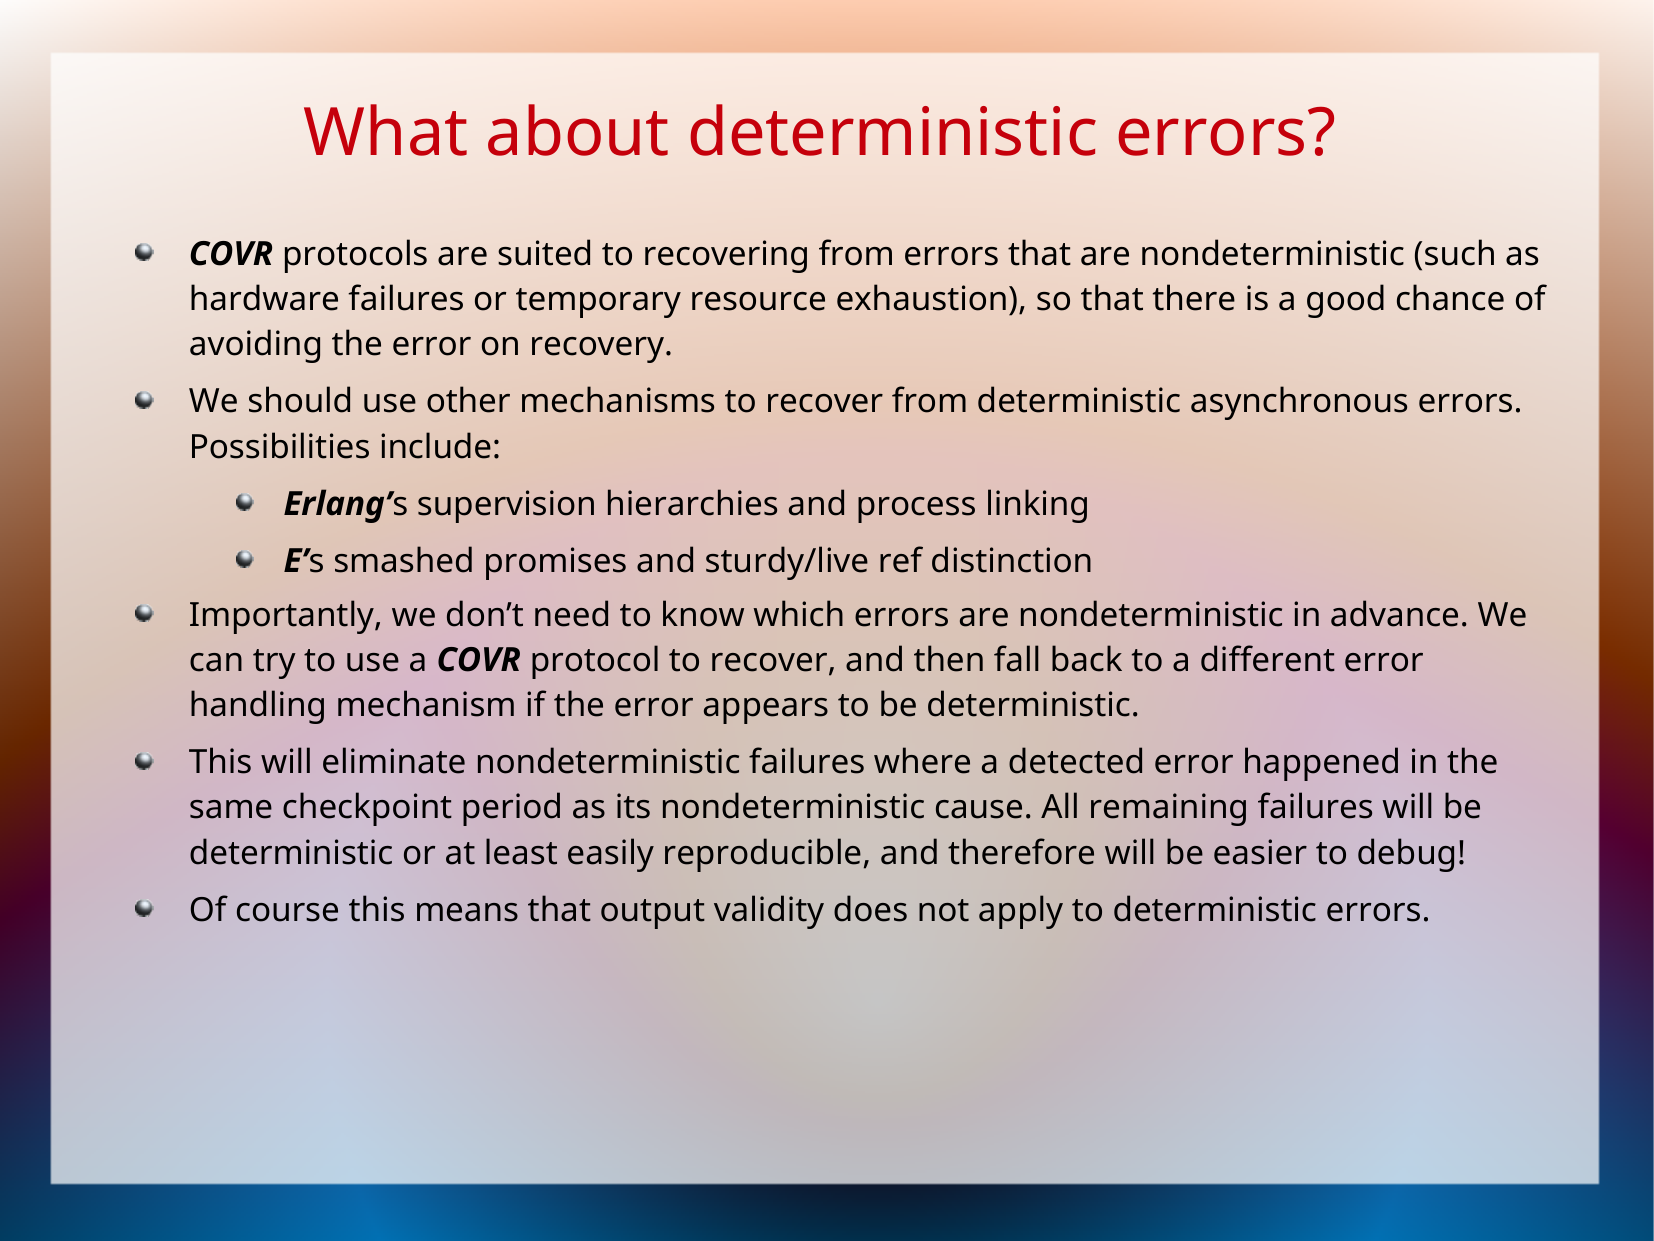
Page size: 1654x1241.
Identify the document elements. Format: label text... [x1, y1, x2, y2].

title What about deterministic errors? [76, 59, 1565, 200]
picture [0, 0, 1654, 1241]
list COVR protocols are suited to recovering from errors that are nondeterministic (such as hardware failures or temporary resource exhaustion), so that there is a good chance of avoiding the error on recovery. We should use other mechanisms to recover from deterministic asynchronous errors. Possibilities include: Erlang’s supervision hierarchies and process linking E’s smashed promises and sturdy/live ref distinction Importantly, we don’t need to know which errors are nondeterministic in advance. We can try to use a COVR protocol to recover, and then fall back to a different error handling mechanism if the error appears to be deterministic. This will eliminate nondeterministic failures where a detected error happened in the same checkpoint period as its nondeterministic cause. All remaining failures will be deterministic or at least easily reproducible, and therefore will be easier to debug! Of course this means that output validity does not apply to deterministic errors. [118, 229, 1565, 1034]
